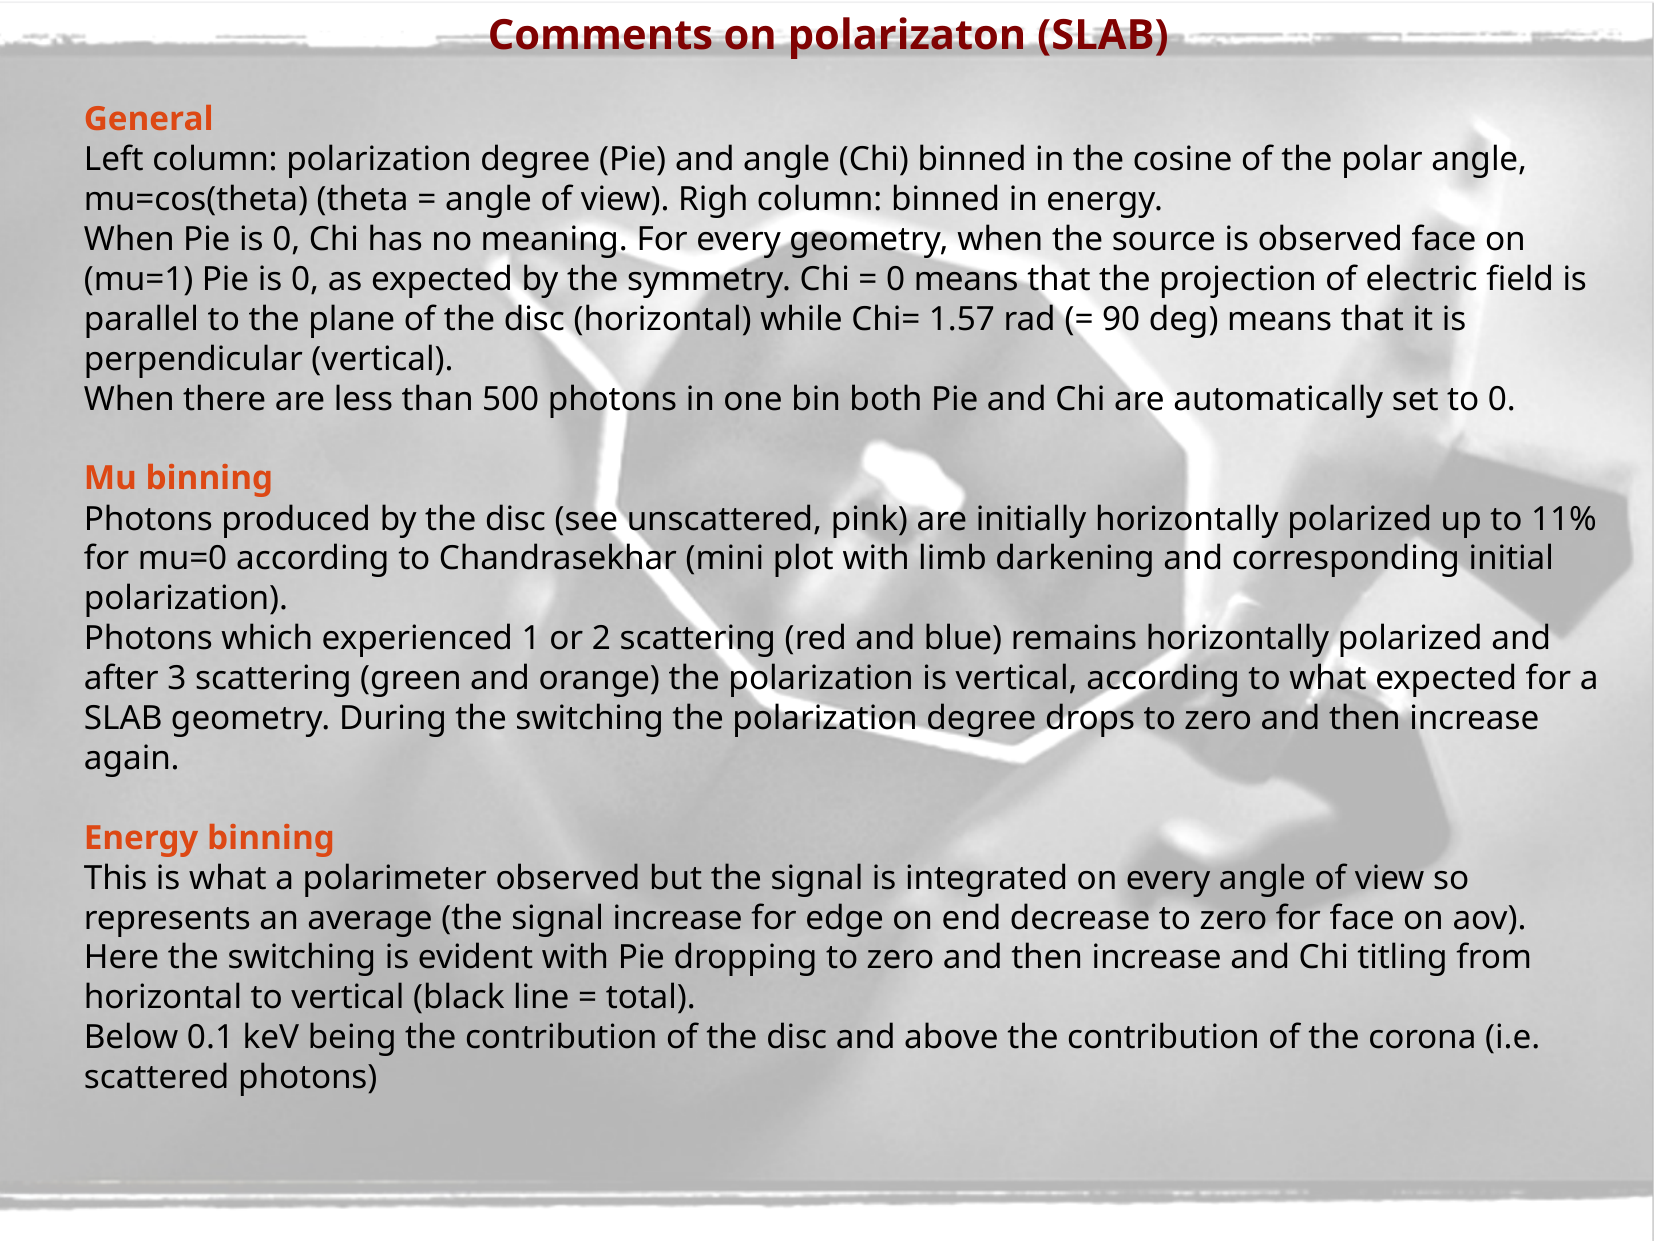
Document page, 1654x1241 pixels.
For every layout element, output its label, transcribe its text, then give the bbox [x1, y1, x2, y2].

text_box Comments on polarizaton (SLAB) [3, 0, 1654, 66]
text_box General Left column: polarization degree (Pie) and angle (Chi) binned in the cosine of the polar angle, mu=cos(theta) (theta = angle of view). Righ column: binned in energy. When Pie is 0, Chi has no meaning. For every geometry, when the source is observed face on (mu=1) Pie is 0, as expected by the symmetry. Chi = 0 means that the projection of electric field is parallel to the plane of the disc (horizontal) while Chi= 1.57 rad (= 90 deg) means that it is perpendicular (vertical). When there are less than 500 photons in one bin both Pie and Chi are automatically set to 0. Mu binning Photons produced by the disc (see unscattered, pink) are initially horizontally polarized up to 11% for mu=0 according to Chandrasekhar (mini plot with limb darkening and corresponding initial polarization). Photons which experienced 1 or 2 scattering (red and blue) remains horizontally polarized and after 3 scattering (green and orange) the polarization is vertical, according to what expected for a SLAB geometry. During the switching the polarization degree drops to zero and then increase again. Energy binning This is what a polarimeter observed but the signal is integrated on every angle of view so represents an average (the signal increase for edge on end decrease to zero for face on aov). Here the switching is evident with Pie dropping to zero and then increase and Chi titling from horizontal to vertical (black line = total). Below 0.1 keV being the contribution of the disc and above the contribution of the corona (i.e. scattered photons) [69, 90, 1621, 1223]
picture [0, 0, 1654, 1241]
